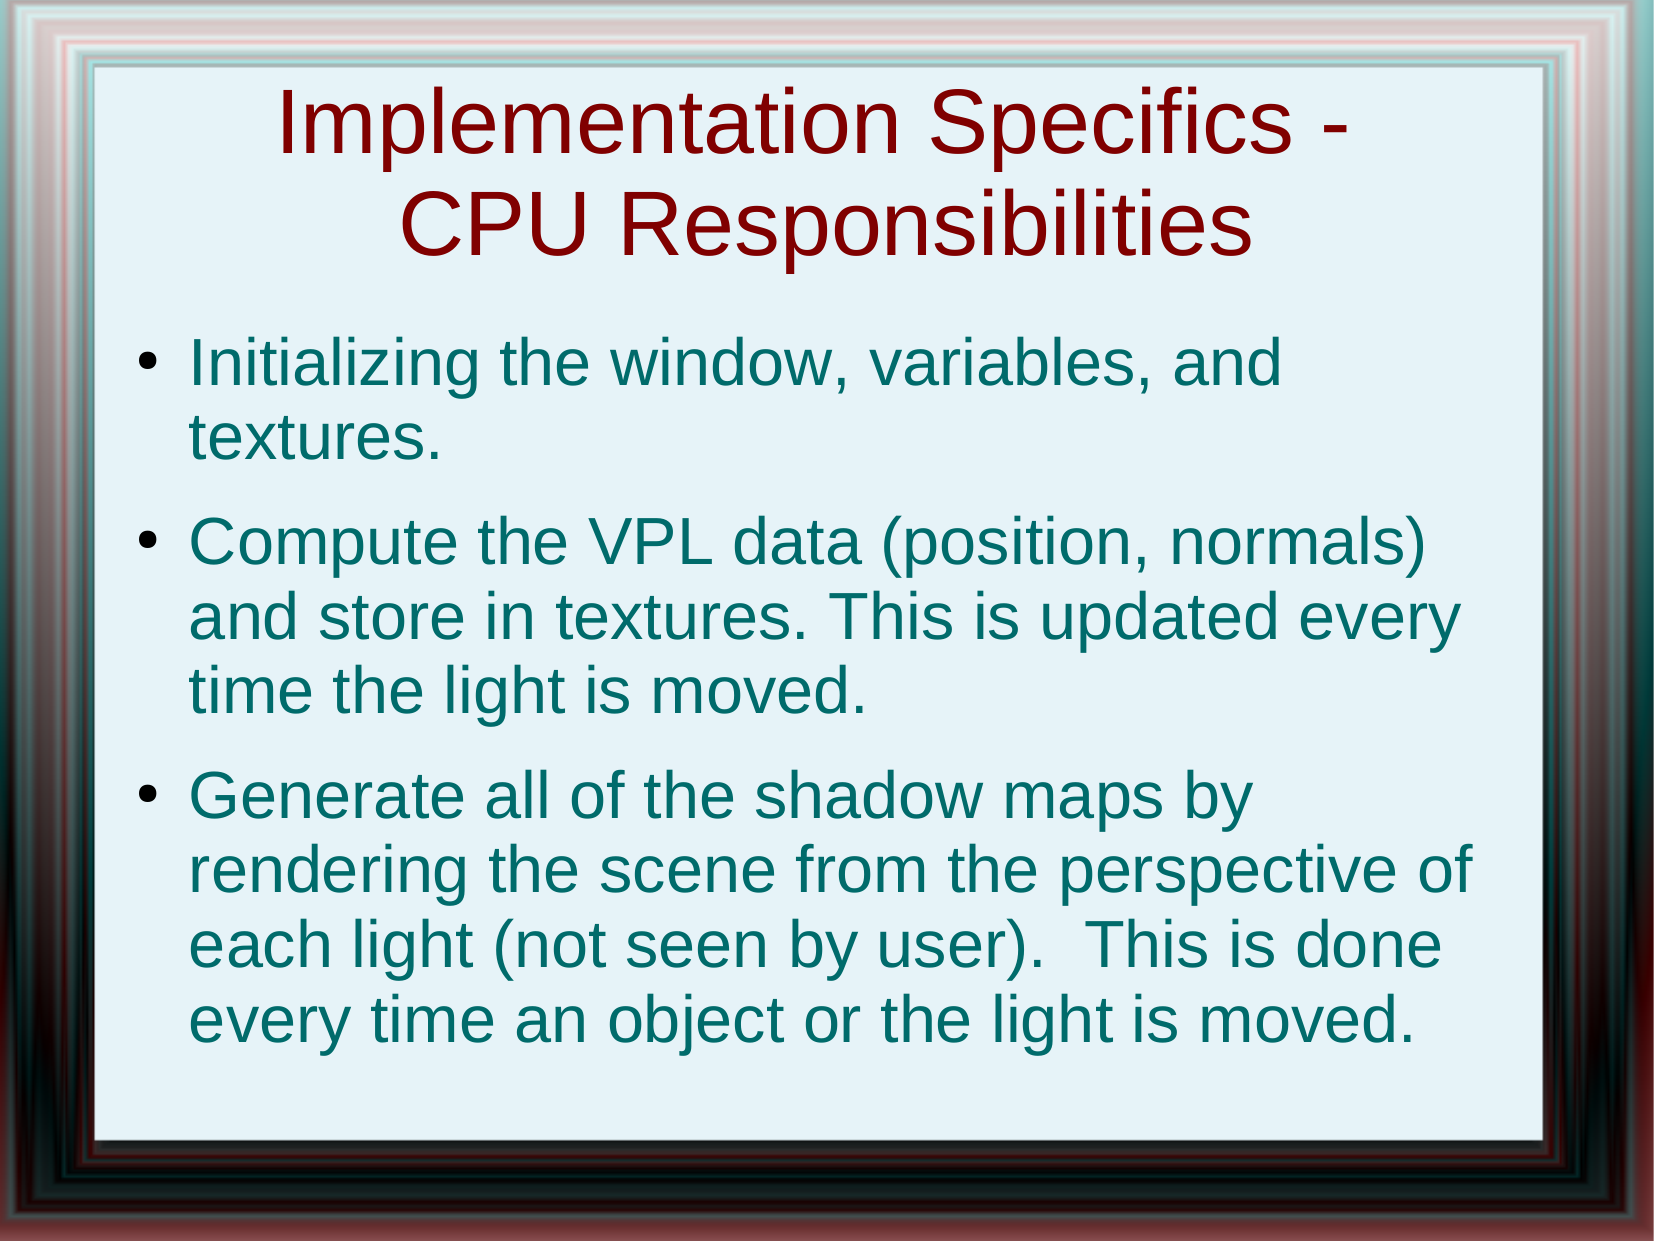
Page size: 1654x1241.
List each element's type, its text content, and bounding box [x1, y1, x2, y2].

title Implementation Specifics - CPU Responsibilities [118, 70, 1536, 276]
list Initializing the window, variables, and textures. Compute the VPL data (position, normals) and store in textures. This is updated every time the light is moved. Generate all of the shadow maps by rendering the scene from the perspective of each light (not seen by user). This is done every time an object or the light is moved. [118, 324, 1506, 1057]
picture [0, 0, 1654, 1241]
